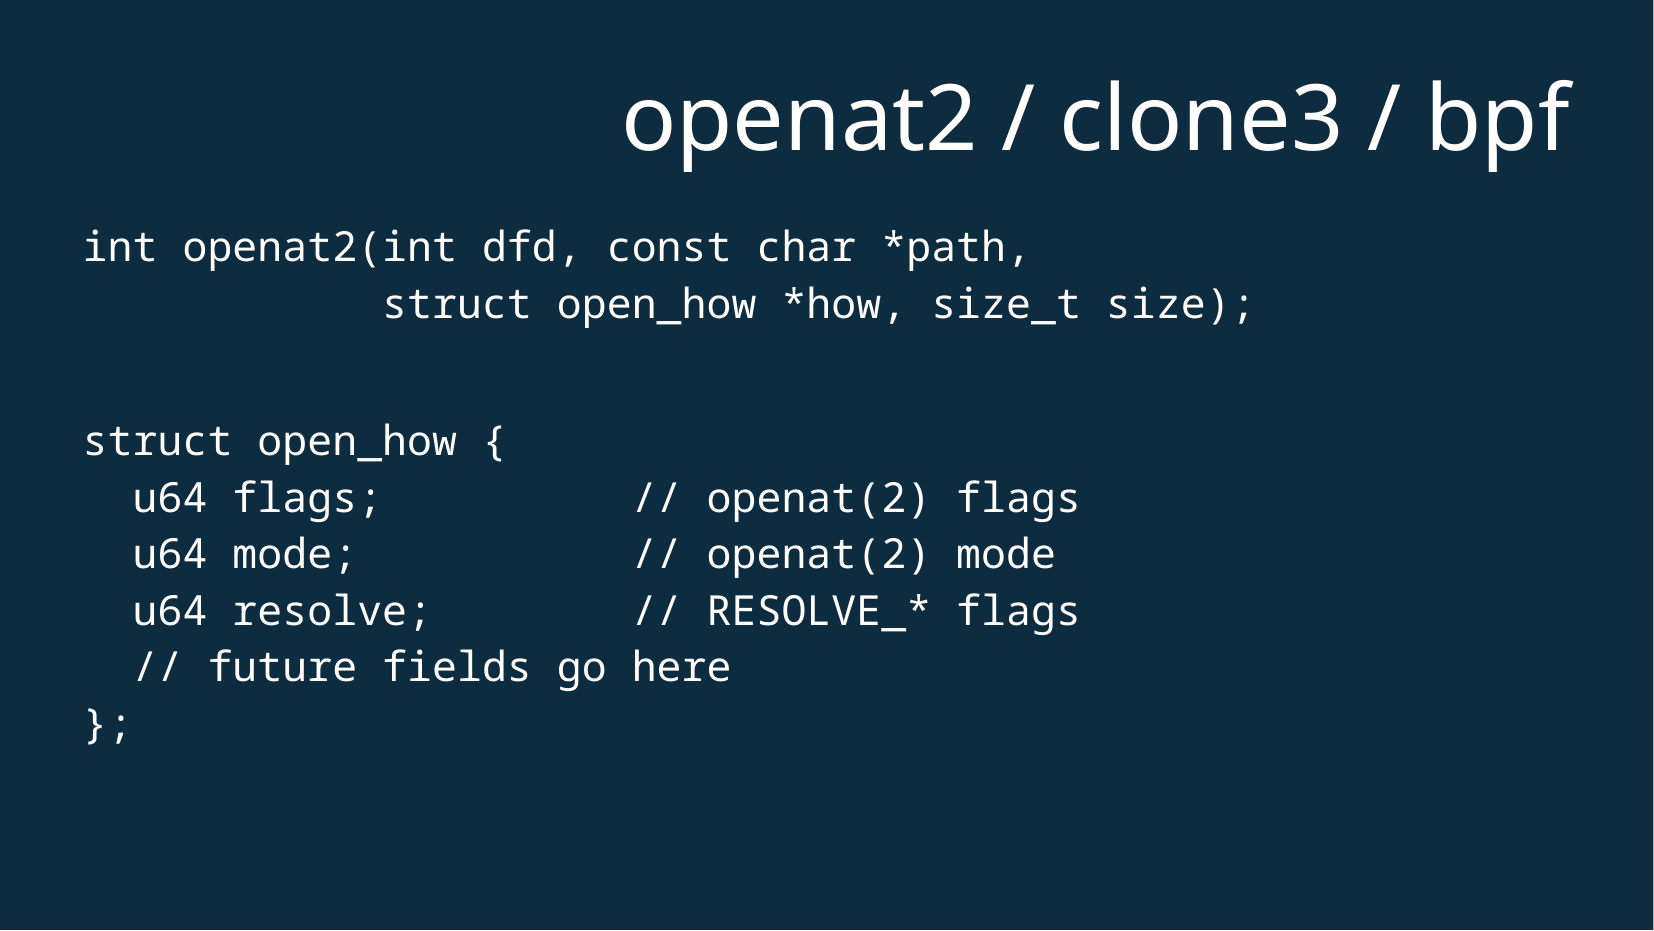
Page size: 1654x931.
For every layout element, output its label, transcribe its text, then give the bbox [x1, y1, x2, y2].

list int openat2(int dfd, const char *path, struct open_how *how, size_t size); struct open_how { u64 flags; // openat(2) flags u64 mode; // openat(2) mode u64 resolve; // RESOLVE_* flags // future fields go here }; [82, 217, 1571, 758]
title openat2 / clone3 / bpf [82, 37, 1571, 193]
